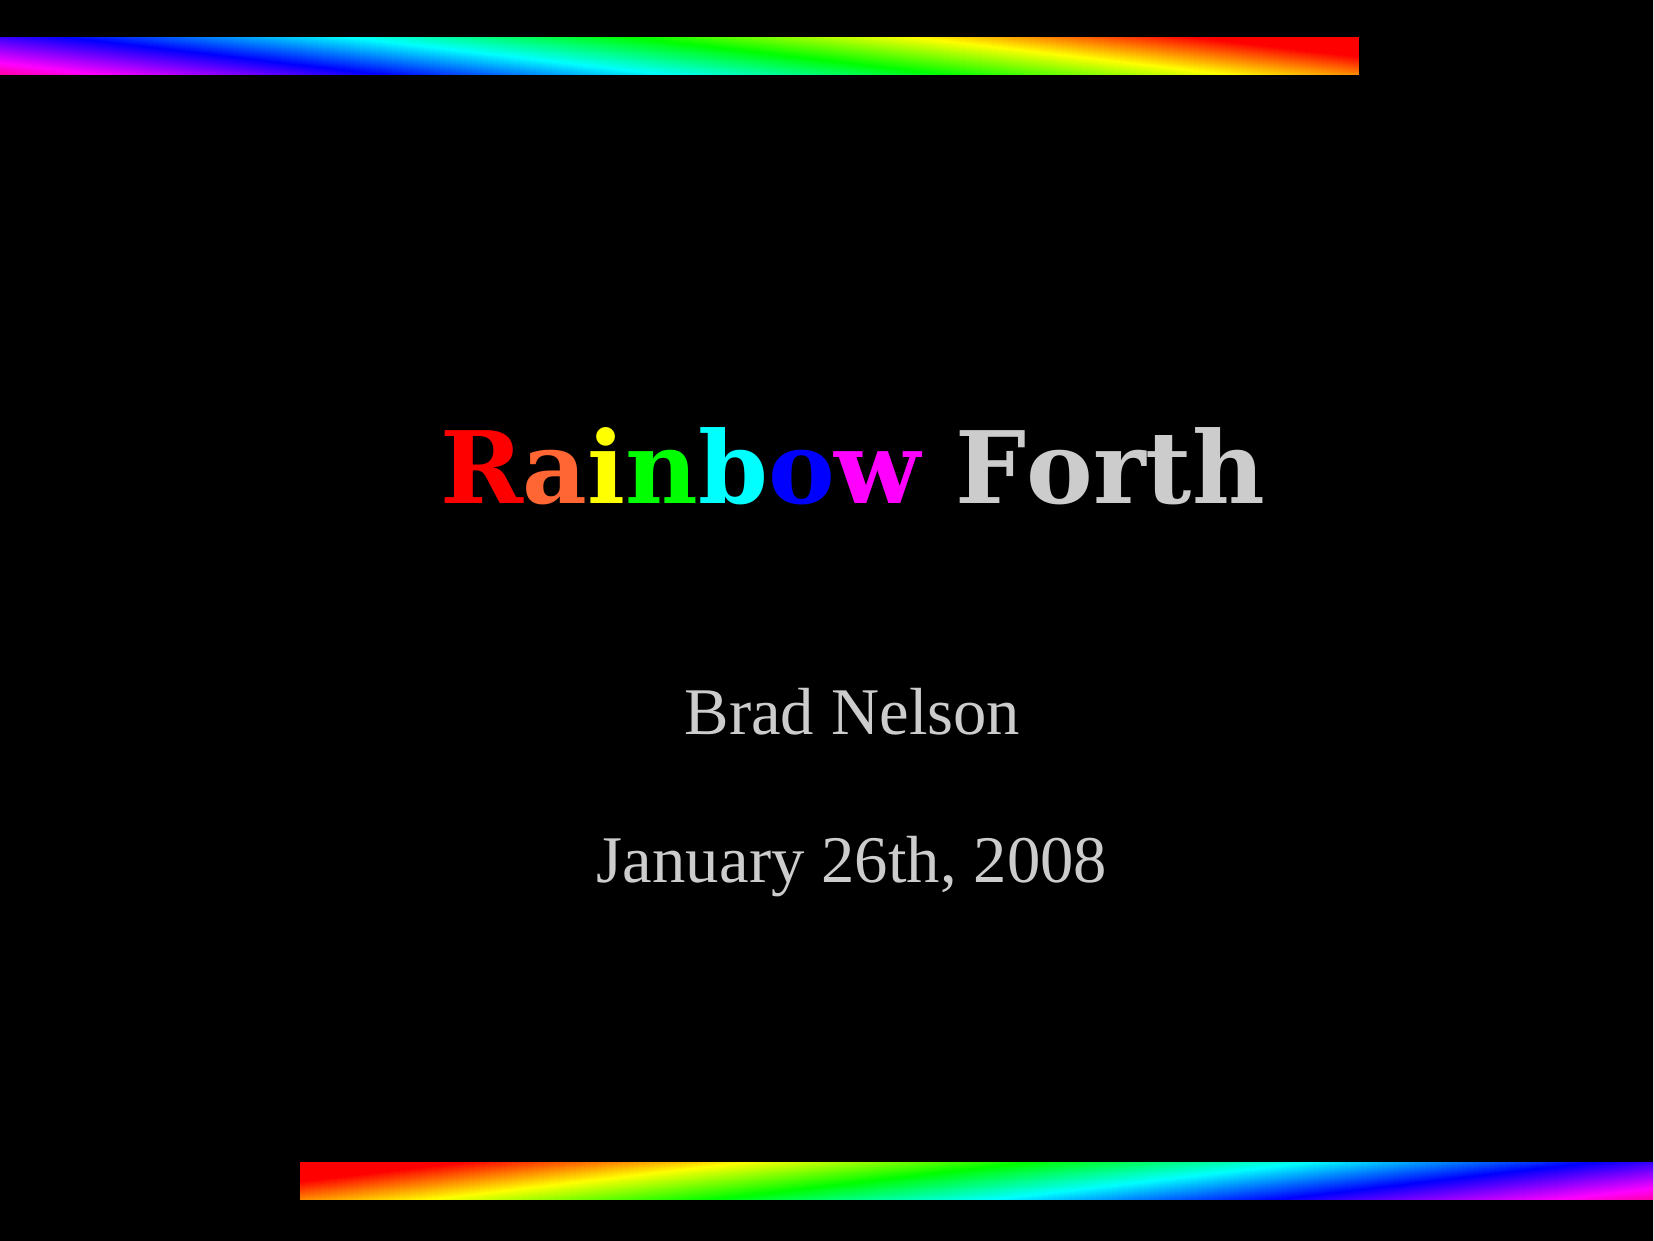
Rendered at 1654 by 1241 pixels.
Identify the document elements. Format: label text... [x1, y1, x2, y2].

picture [0, 0, 1654, 1241]
subtitle Rainbow Forth Brad Nelson January 26th, 2008 [115, 322, 1555, 1133]
